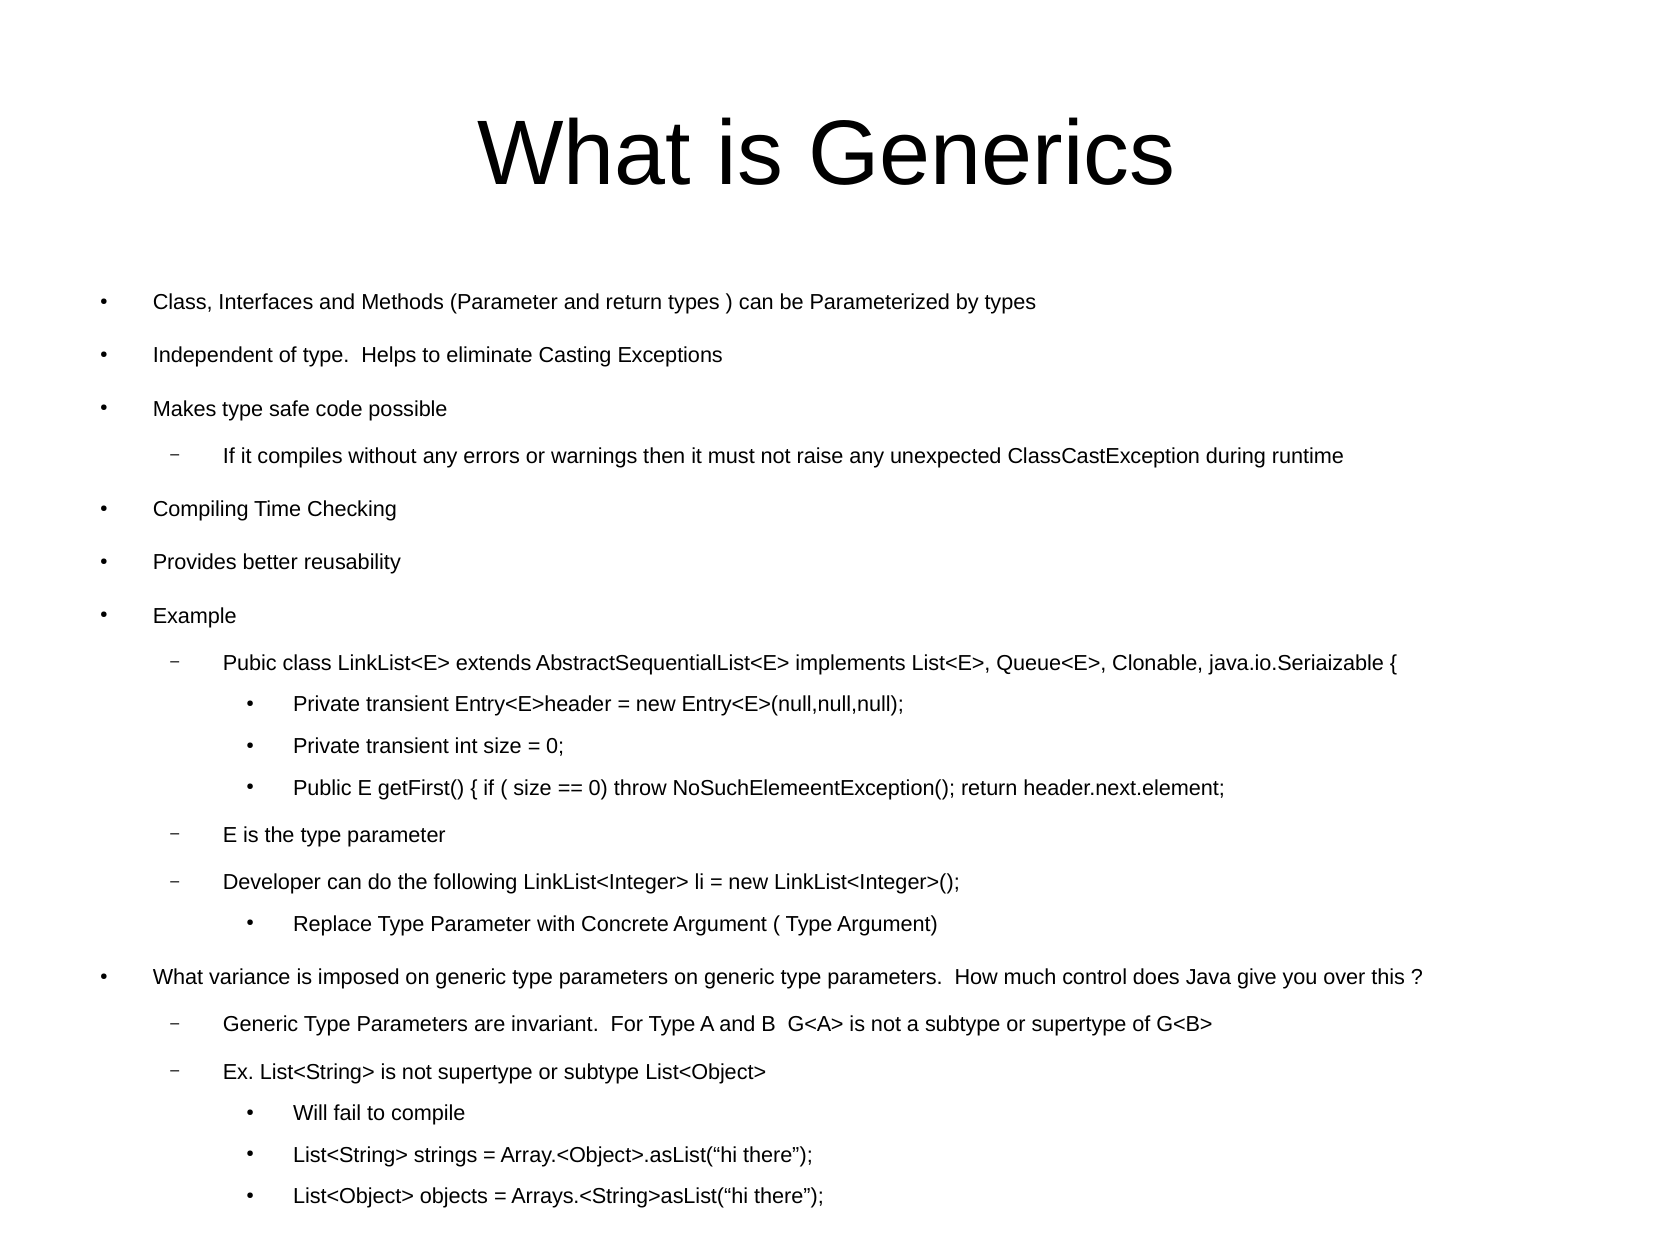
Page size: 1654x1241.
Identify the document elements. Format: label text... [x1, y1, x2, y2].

title What is Generics [82, 56, 1571, 250]
list Class, Interfaces and Methods (Parameter and return types ) can be Parameterized by types Independent of type. Helps to eliminate Casting Exceptions Makes type safe code possible If it compiles without any errors or warnings then it must not raise any unexpected ClassCastException during runtime Compiling Time Checking Provides better reusability Example Pubic class LinkList<E> extends AbstractSequentialList<E> implements List<E>, Queue<E>, Clonable, java.io.Seriaizable { Private transient Entry<E>header = new Entry<E>(null,null,null); Private transient int size = 0; Public E getFirst() { if ( size == 0) throw NoSuchElemeentException(); return header.next.element; E is the type parameter Developer can do the following LinkList<Integer> li = new LinkList<Integer>(); Replace Type Parameter with Concrete Argument ( Type Argument) What variance is imposed on generic type parameters on generic type parameters. How much control does Java give you over this ? Generic Type Parameters are invariant. For Type A and B G<A> is not a subtype or supertype of G<B> Ex. List<String> is not supertype or subtype List<Object> Will fail to compile List<String> strings = Array.<Object>.asList(“hi there”); List<Object> objects = Arrays.<String>asList(“hi there”); [82, 290, 1571, 1216]
